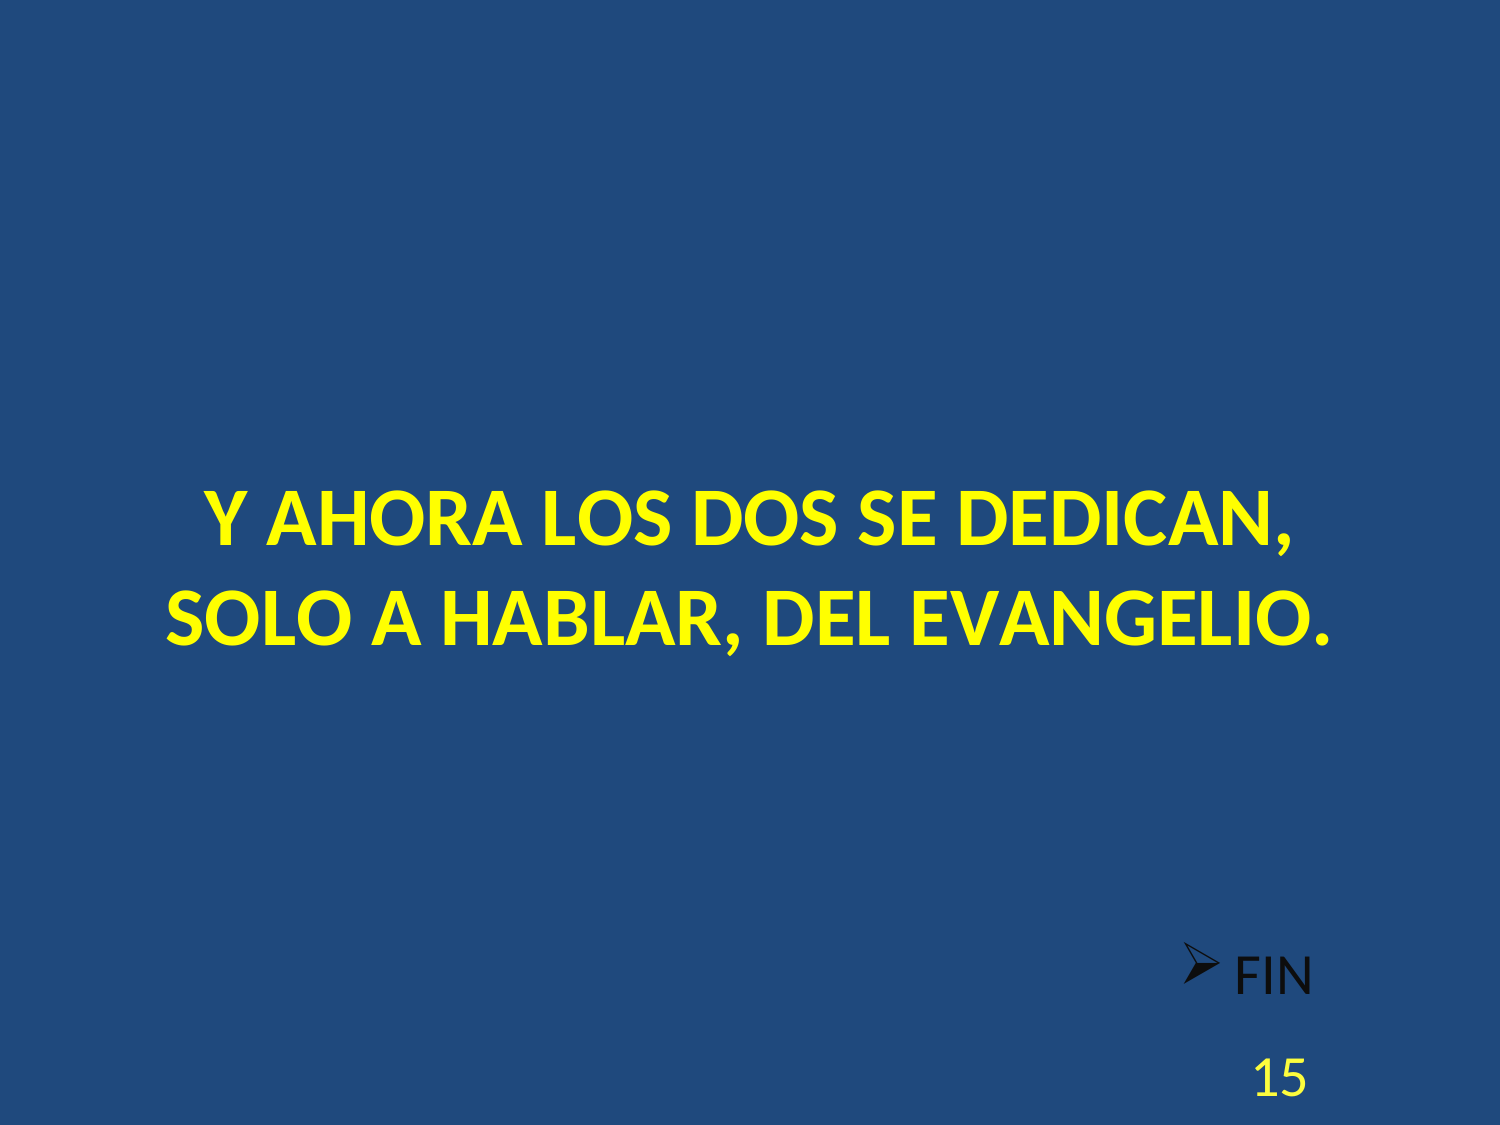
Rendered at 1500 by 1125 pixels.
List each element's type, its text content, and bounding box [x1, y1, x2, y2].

title Y AHORA LOS DOS SE DEDICAN, SOLO A HABLAR, DEL EVANGELIO. [75, 468, 1426, 657]
text_box FIN [616, 928, 1329, 1012]
text_box <número> [974, 1042, 1325, 1103]
